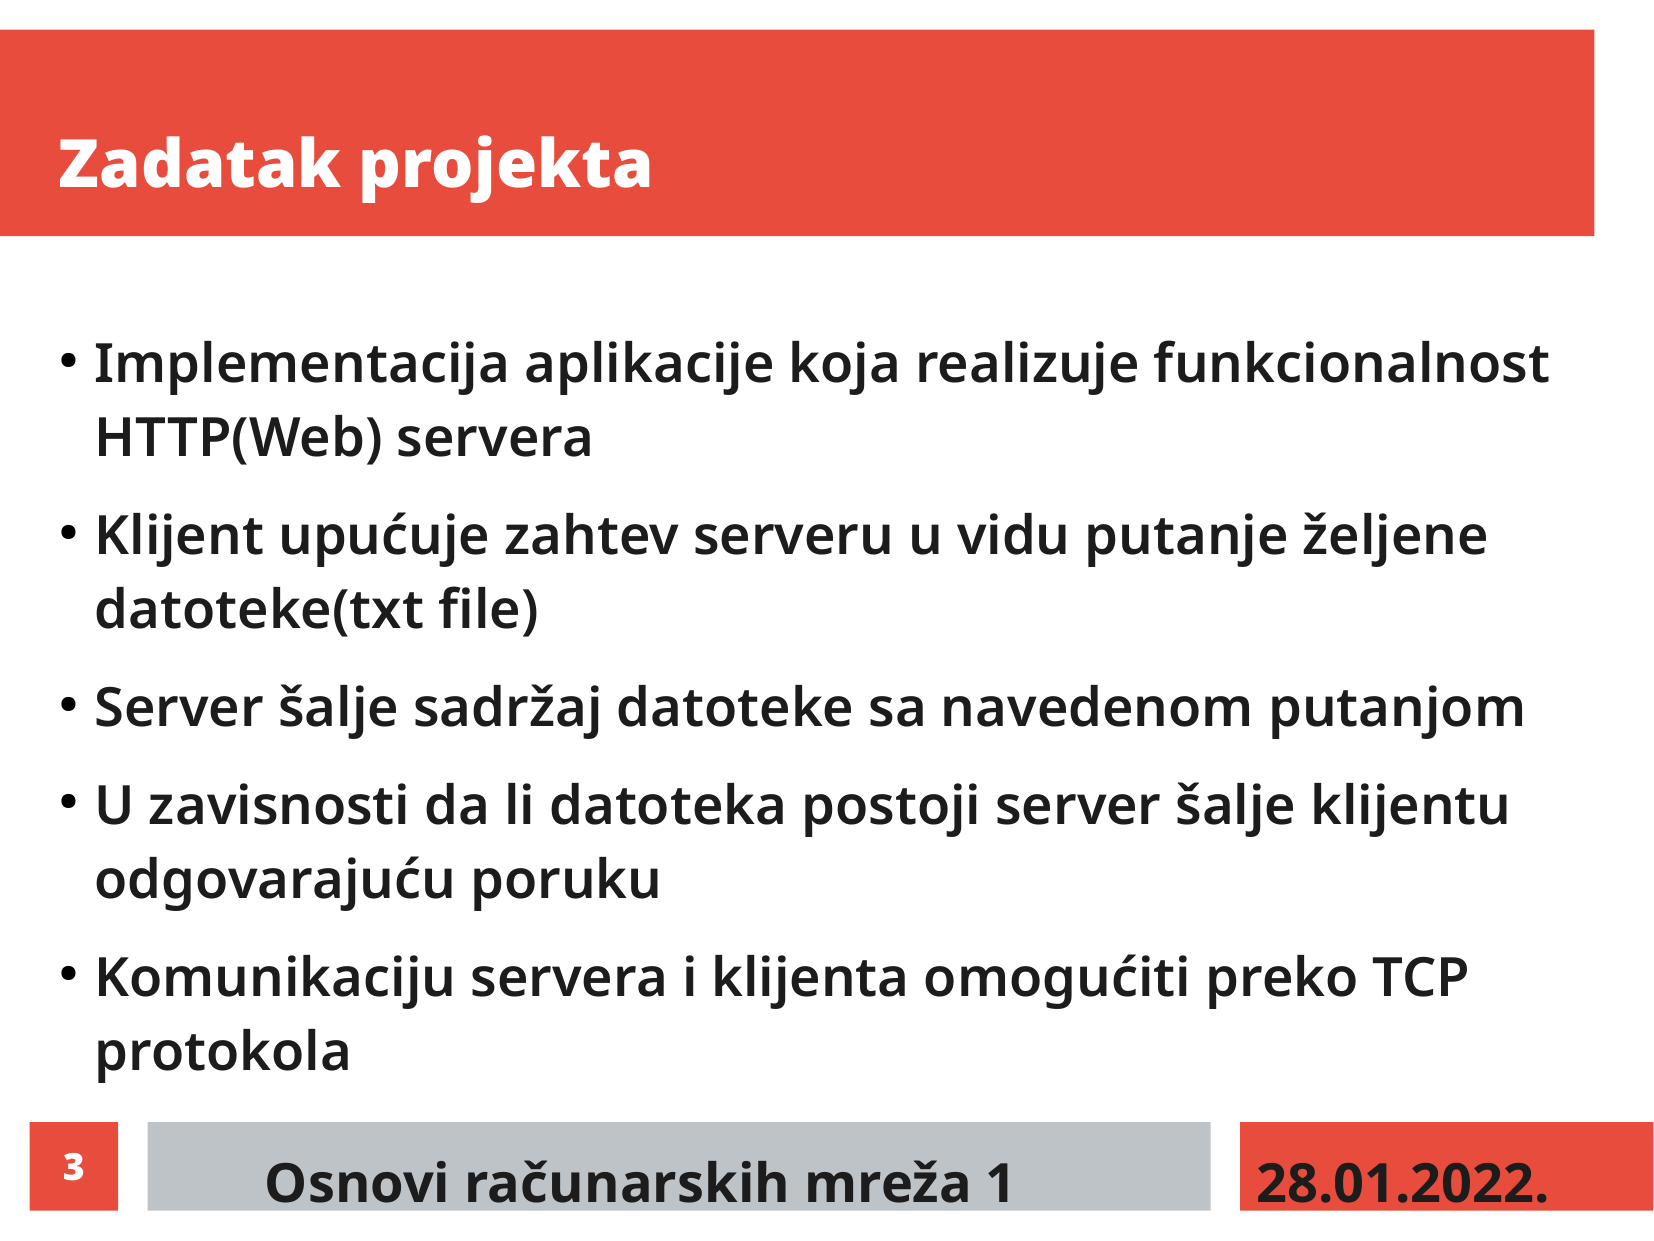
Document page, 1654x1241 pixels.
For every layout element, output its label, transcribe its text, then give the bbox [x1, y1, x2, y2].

title Zadatak projekta [59, 59, 1595, 207]
text_box 28.01.2022. [1256, 1144, 1634, 1220]
text_box Osnovi računarskih mreža 1 [265, 1144, 1132, 1205]
list Implementacija aplikacije koja realizuje funkcionalnost HTTP(Web) servera Klijent upućuje zahtev serveru u vidu putanje željene datoteke(txt file) Server šalje sadržaj datoteke sa navedenom putanjom U zavisnosti da li datoteka postoji server šalje klijentu odgovarajuću poruku Komunikaciju servera i klijenta omogućiti preko TCP protokola [59, 324, 1565, 1093]
